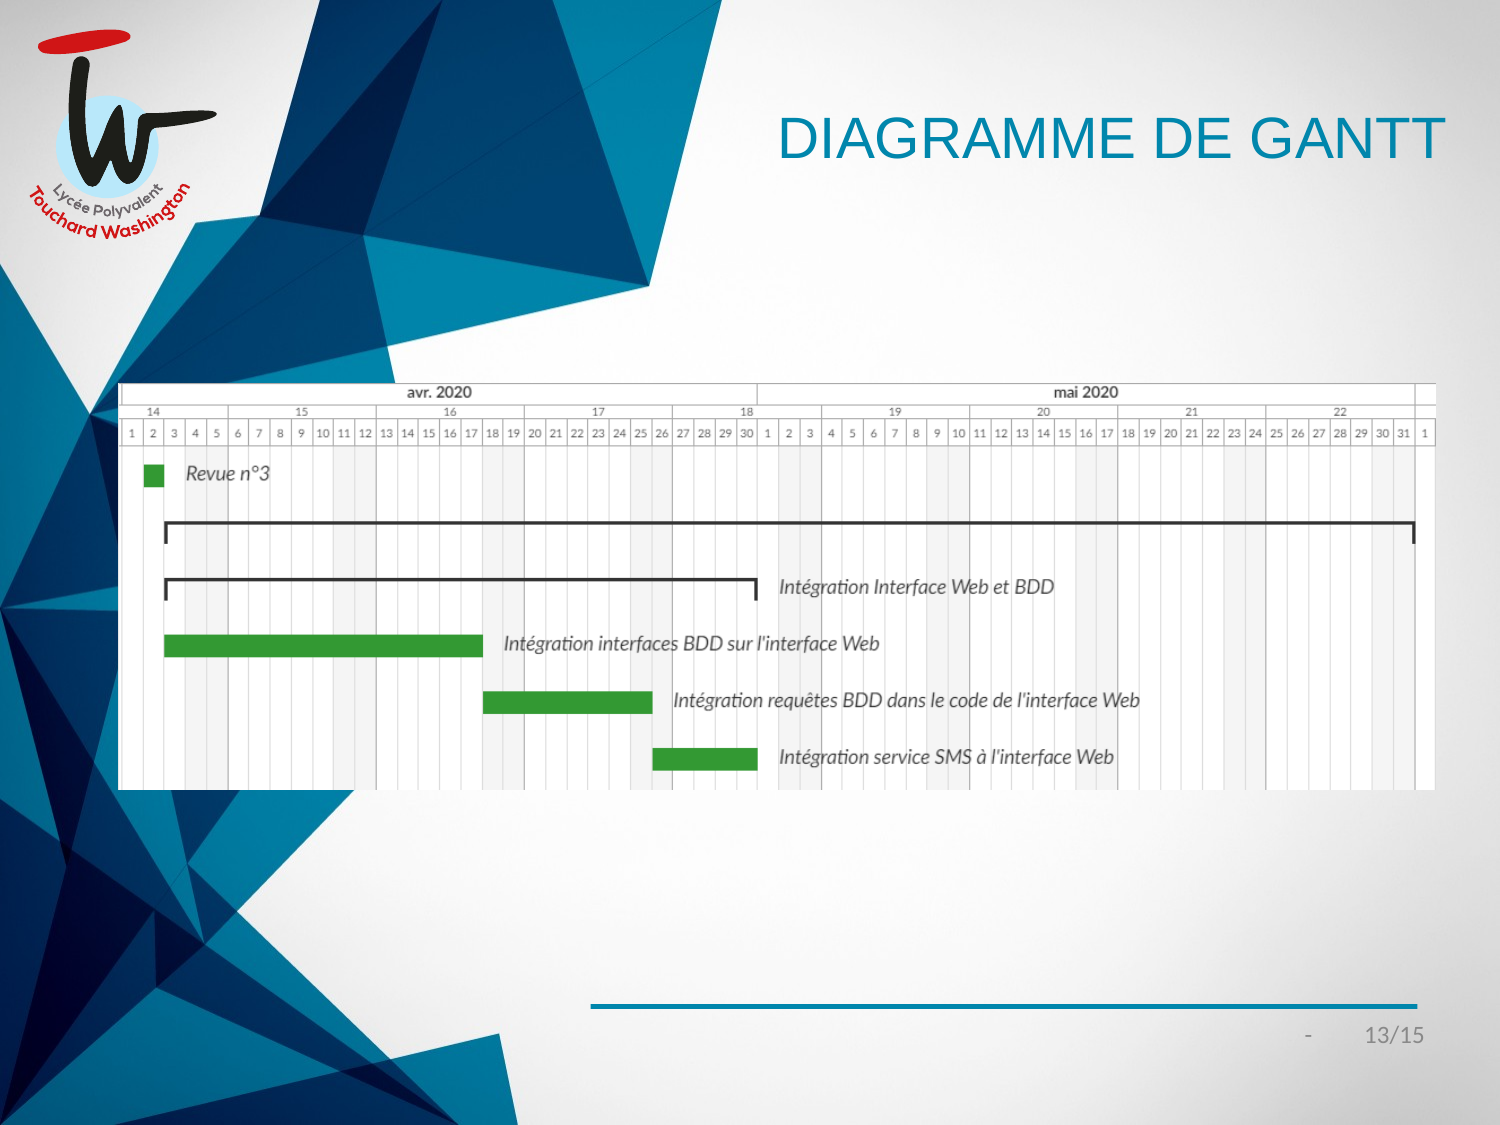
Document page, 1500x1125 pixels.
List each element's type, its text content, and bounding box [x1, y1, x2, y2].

title DIAGRAMME DE GANTT [708, 44, 1447, 233]
picture [0, 0, 1500, 1125]
